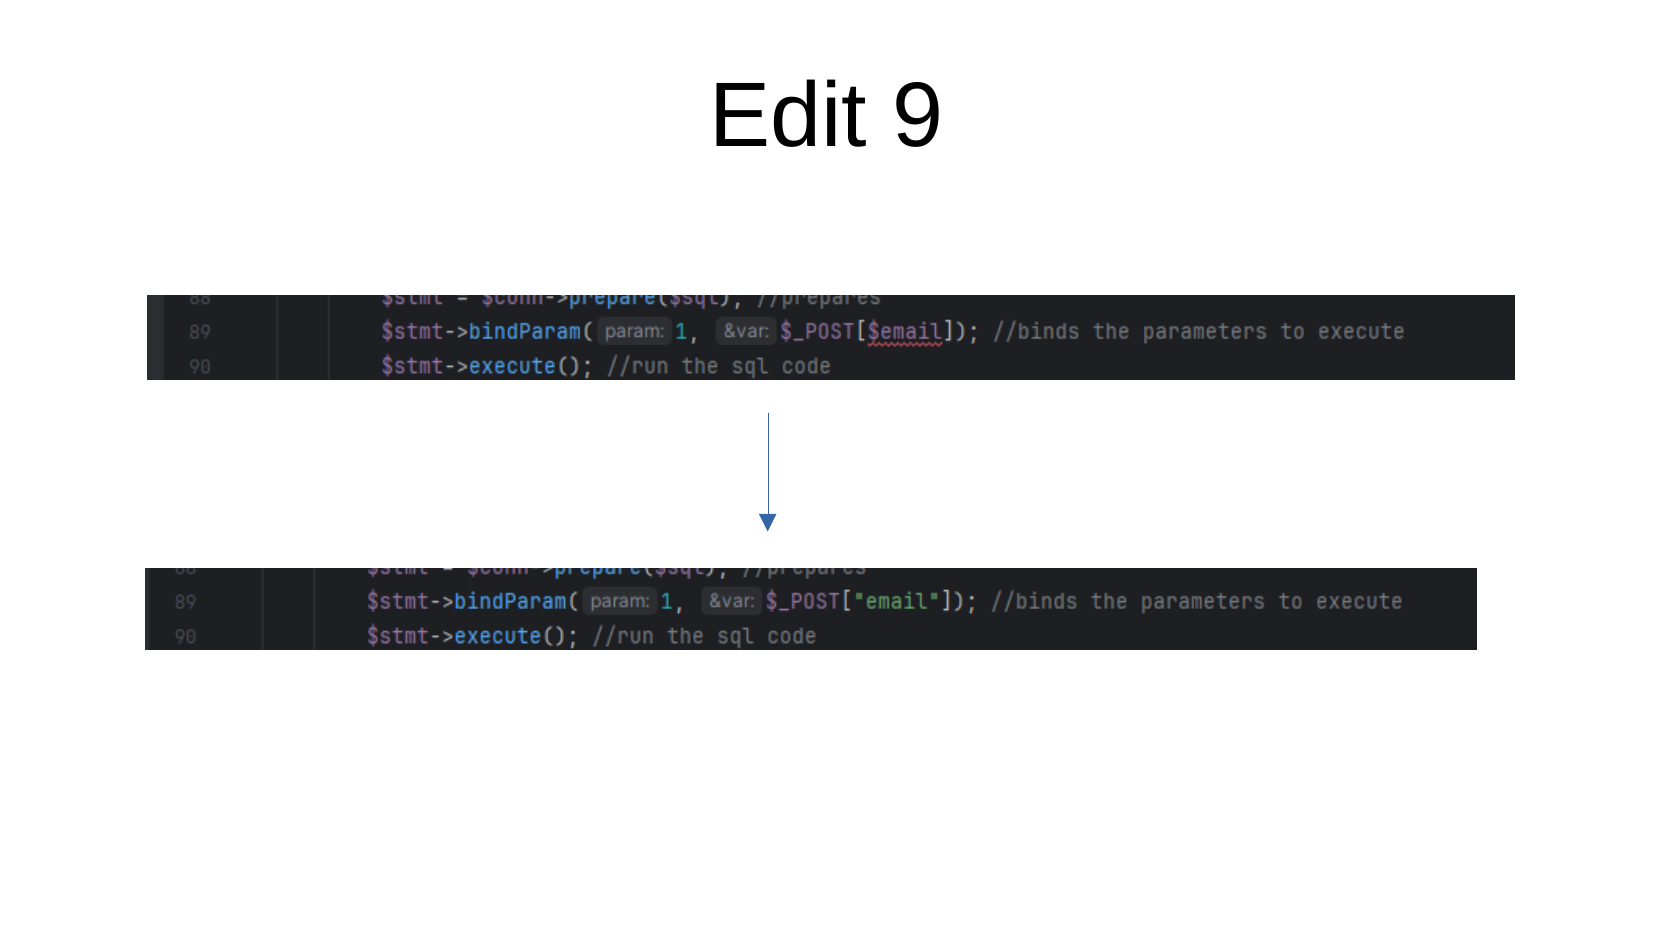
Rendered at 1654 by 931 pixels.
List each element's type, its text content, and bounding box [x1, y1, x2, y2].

picture [147, 295, 1515, 380]
title Edit 9 [82, 37, 1571, 193]
picture [145, 568, 1477, 650]
